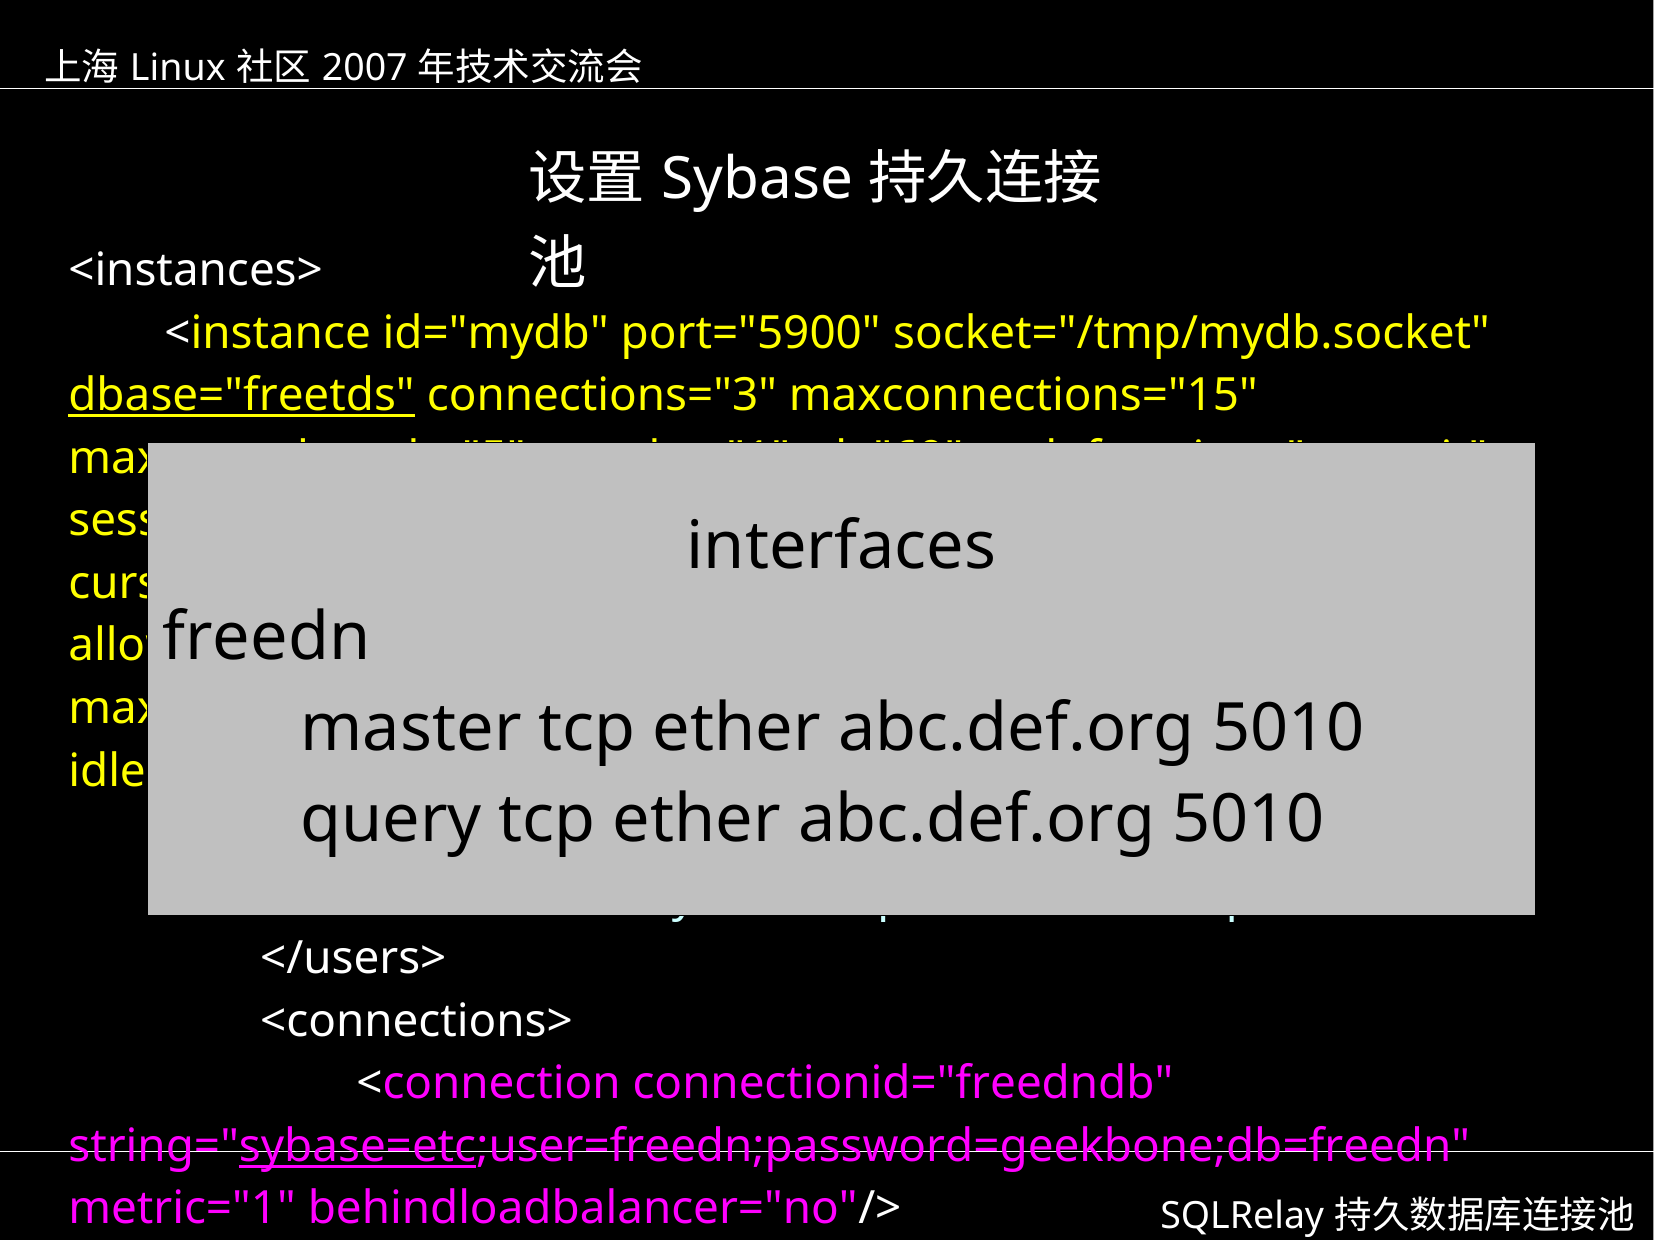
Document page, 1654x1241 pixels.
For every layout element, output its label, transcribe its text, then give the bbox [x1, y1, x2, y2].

text_box interfaces freedn master tcp ether abc.def.org 5010 query tcp ether abc.def.org 5010 [147, 442, 1536, 916]
text_box <instances> <instance id="mydb" port="5900" socket="/tmp/mydb.socket" dbase="freetds" connections="3" maxconnections="15" maxqueuelength="5" growby="1" ttl="60" endofsession="commit" sessiontimeout="600" runasuser="sqlrelay" runasgroup="sqlrelay" cursors="5" authtier="listener" handoff="pass" deniedips="" allowedips="" debug="none" maxquerysize="65536" maxstringbindvaluelength="4000" maxlobbindvaluelength="71680" idleclienttimeout="-1"> <users> <user user="mydbuser" password="userpwd"/> </users> <connections> <connection connectionid="freedndb" string="sybase=etc;user=freedn;password=geekbone;db=freedn" metric="1" behindloadbalancer="no"/> </connections> </instance> </instances> [53, 229, 1614, 1114]
text_box 上海Linux社区2007年技术交流会 [29, 29, 633, 82]
text_box 设置Sybase持久连接池 [513, 124, 1158, 198]
text_box SQLRelay持久数据库连接池 [1145, 1177, 1633, 1231]
